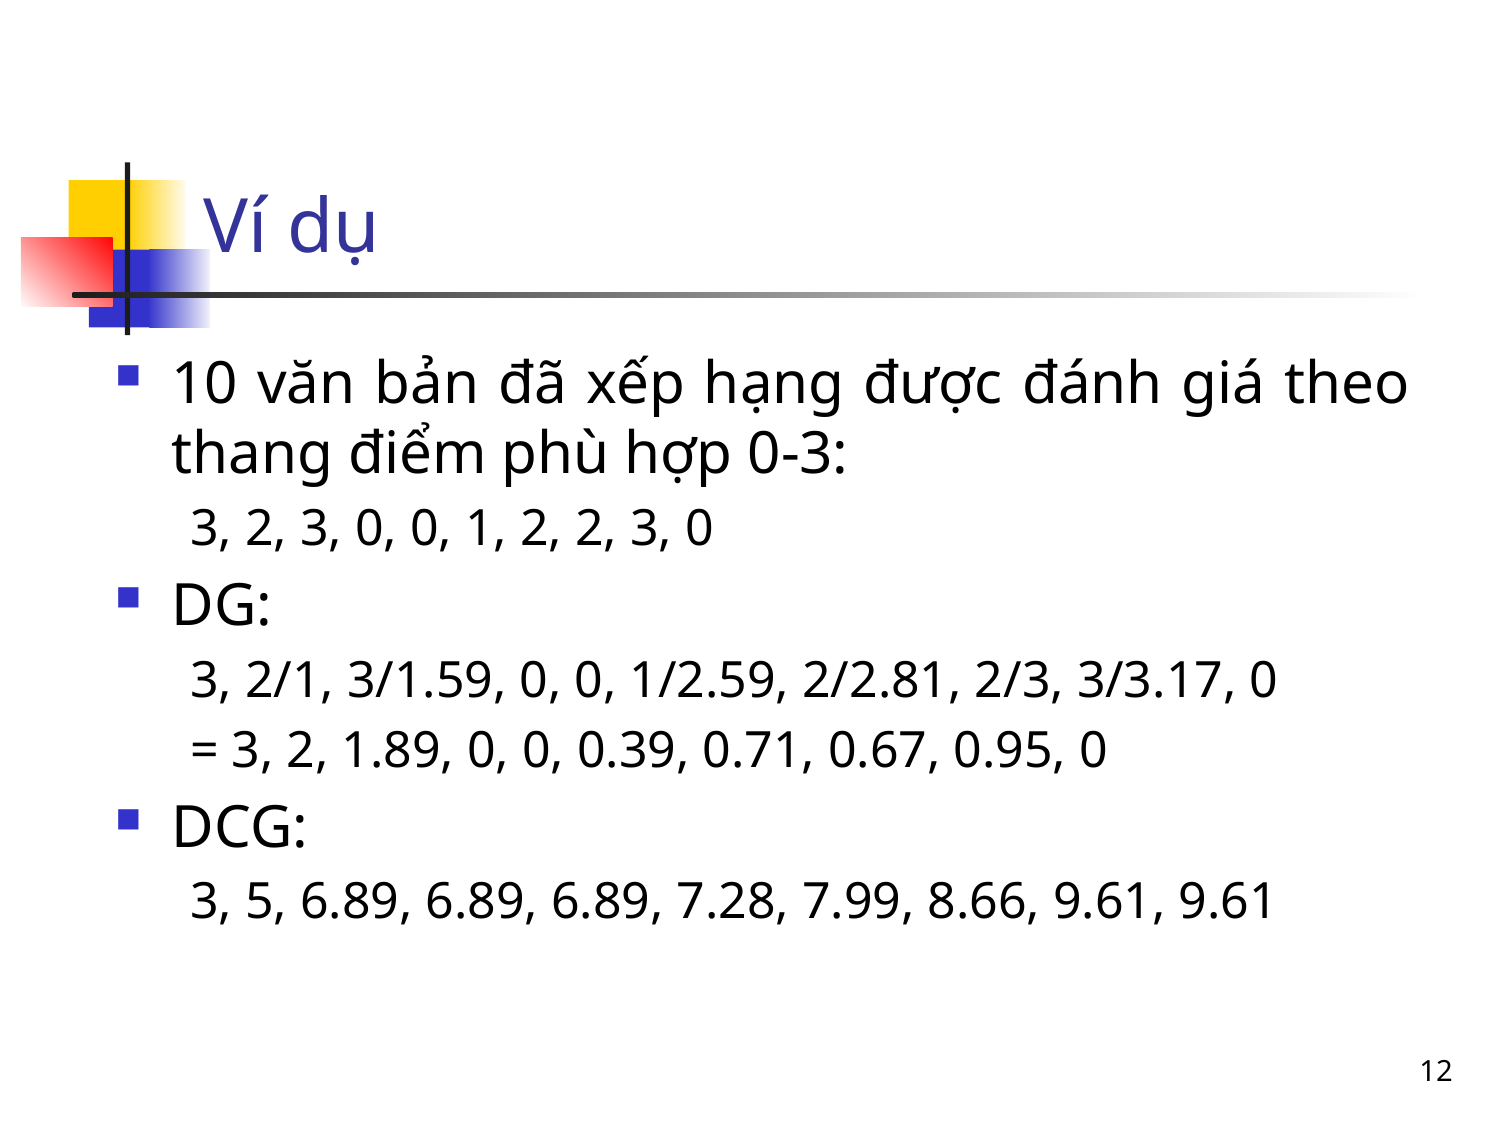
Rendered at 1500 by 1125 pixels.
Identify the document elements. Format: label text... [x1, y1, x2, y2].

title Ví dụ [188, 35, 1468, 275]
slide_number <number> [1155, 1024, 1468, 1100]
list 10 văn bản đã xếp hạng được đánh giá theo thang điểm phù hợp 0-3: 3, 2, 3, 0, 0, 1, 2, 2, 3, 0 DG: 3, 2/1, 3/1.59, 0, 0, 1/2.59, 2/2.81, 2/3, 3/3.17, 0 = 3, 2, 1.89, 0, 0, 0.39, 0.71, 0.67, 0.95, 0 DCG: 3, 5, 6.89, 6.89, 6.89, 7.28, 7.99, 8.66, 9.61, 9.61 [100, 338, 1425, 1075]
